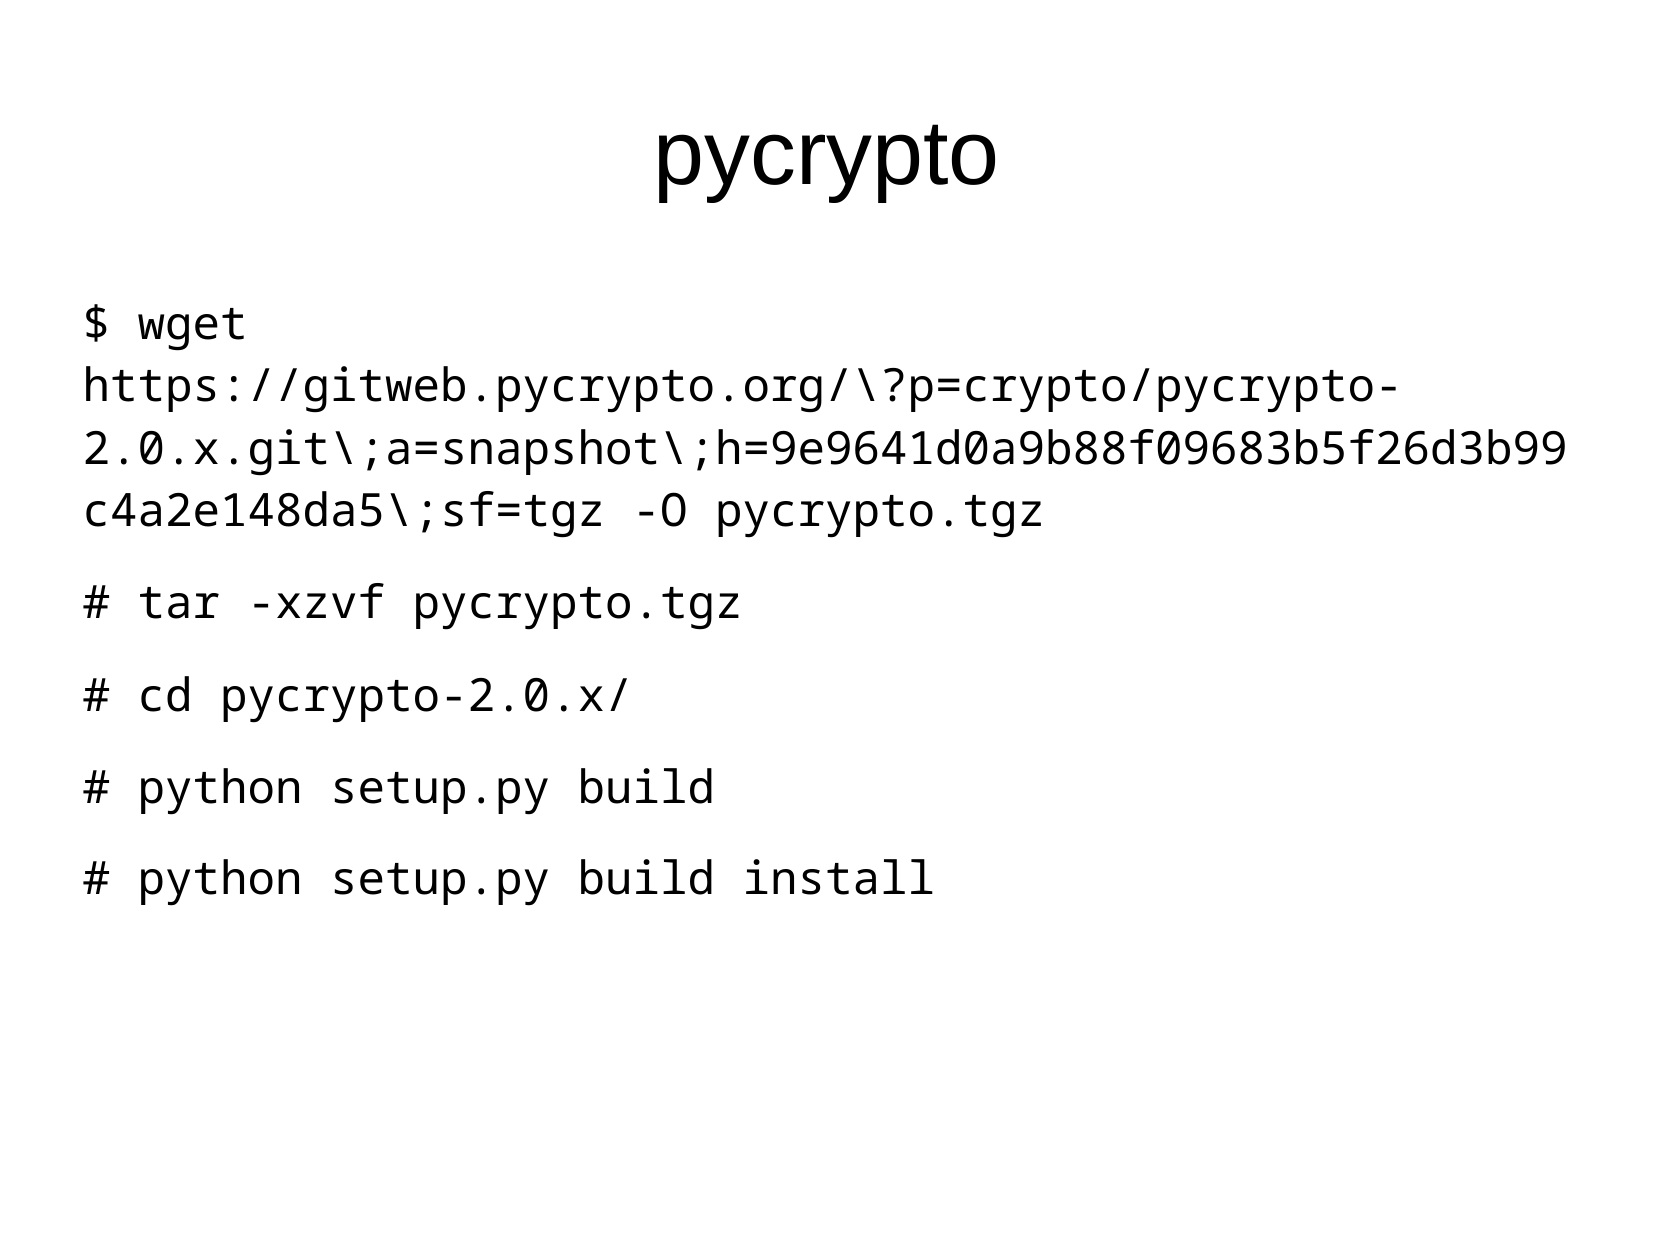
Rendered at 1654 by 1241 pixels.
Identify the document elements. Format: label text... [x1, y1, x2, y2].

list $ wget https://gitweb.pycrypto.org/\?p=crypto/pycrypto-2.0.x.git\;a=snapshot\;h=9e9641d0a9b88f09683b5f26d3b99c4a2e148da5\;sf=tgz -O pycrypto.tgz # tar -xzvf pycrypto.tgz # cd pycrypto-2.0.x/ # python setup.py build # python setup.py build install [82, 290, 1571, 1010]
title pycrypto [82, 49, 1571, 257]
